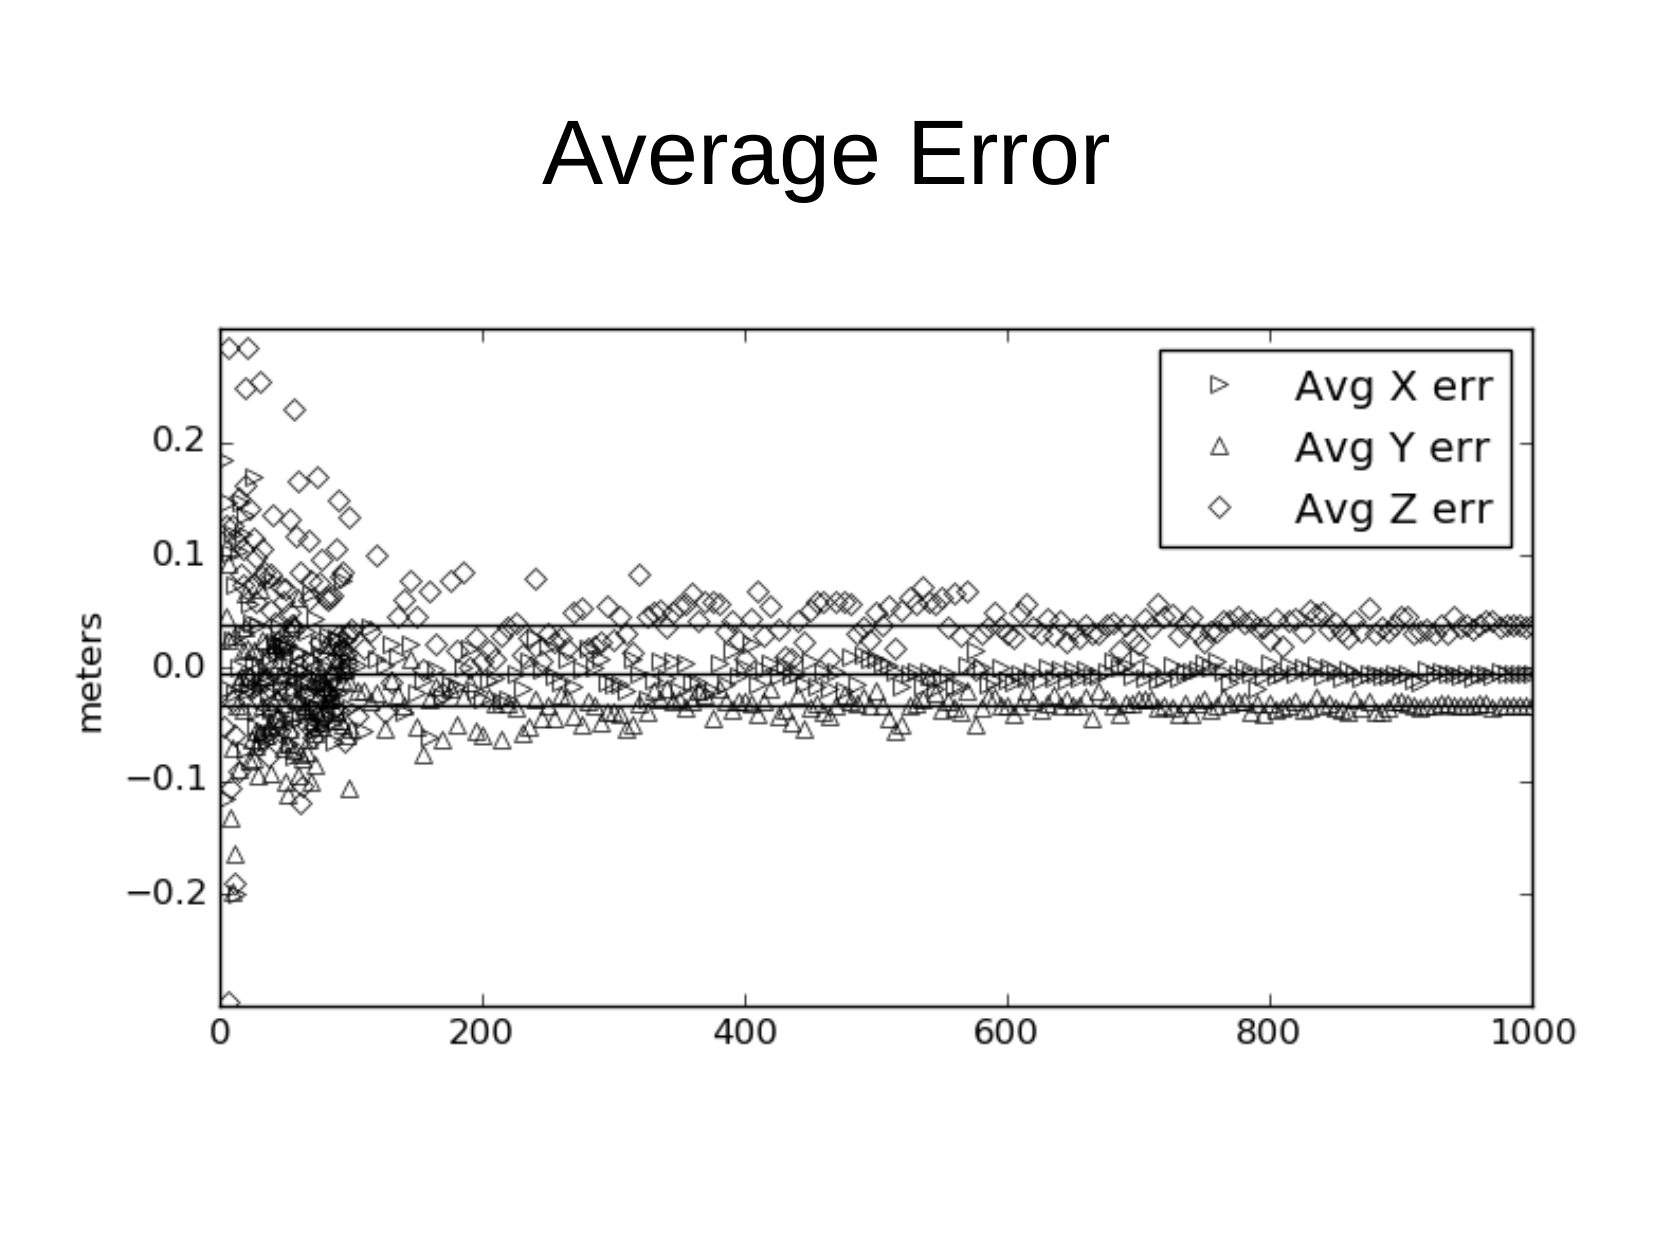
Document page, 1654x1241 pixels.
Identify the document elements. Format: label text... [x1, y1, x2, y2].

picture [55, 293, 1598, 1072]
title Average Error [82, 49, 1571, 257]
